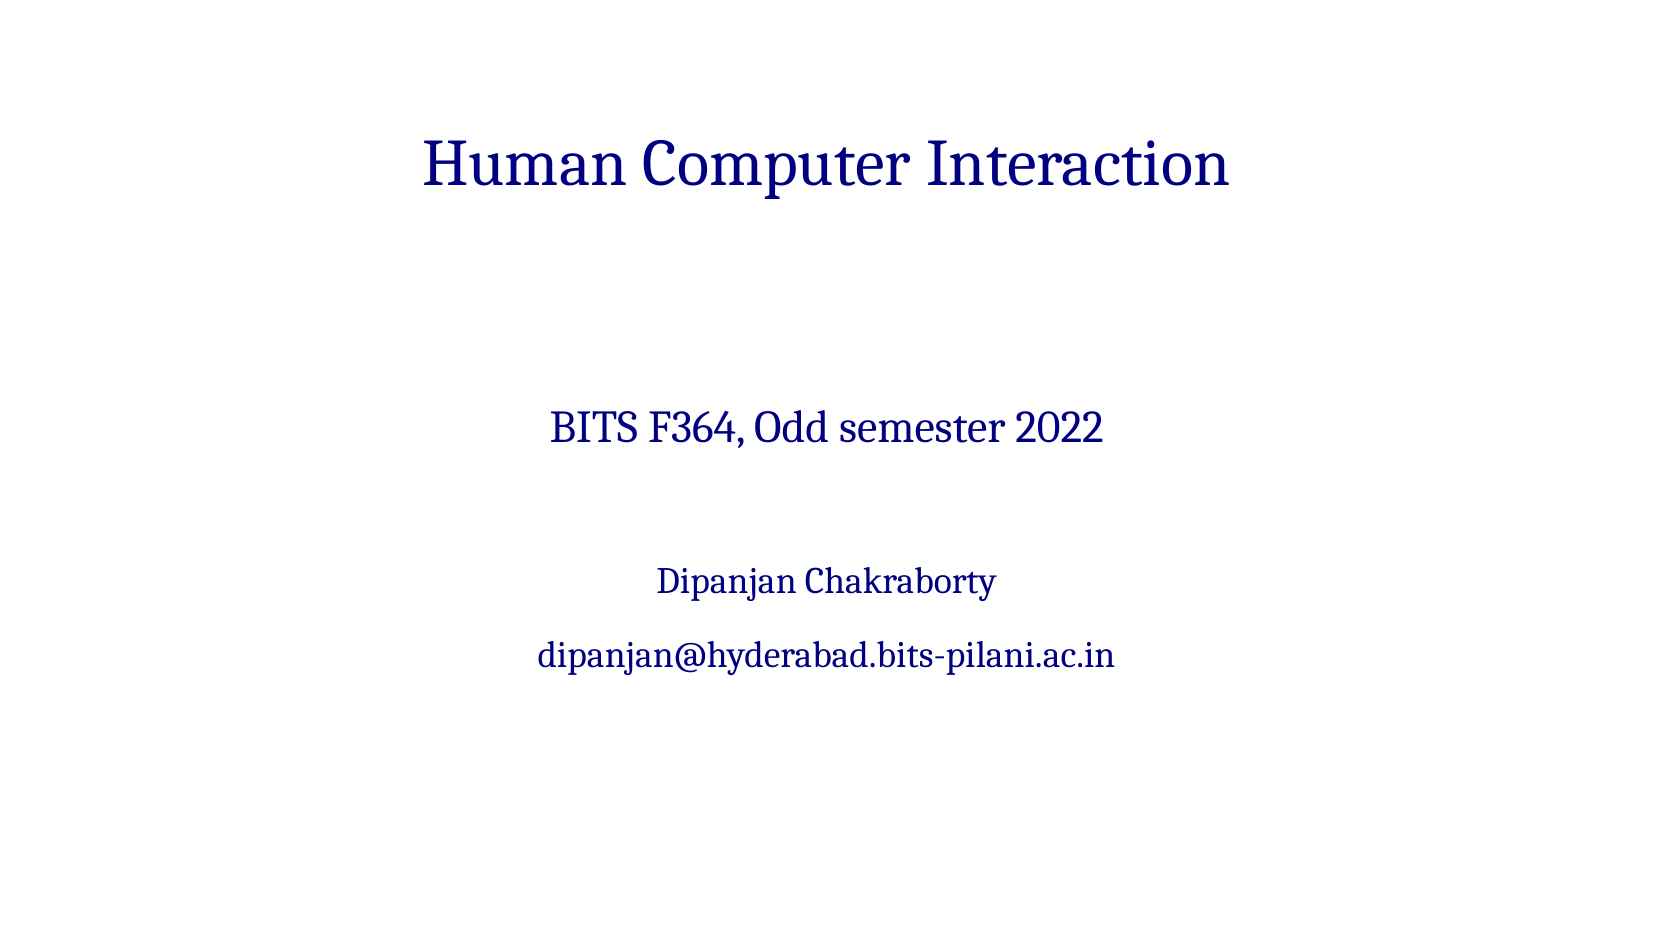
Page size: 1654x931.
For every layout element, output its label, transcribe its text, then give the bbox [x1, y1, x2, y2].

subtitle Human Computer Interaction BITS F364, Odd semester 2022 Dipanjan Chakraborty dipanjan@hyderabad.bits-pilani.ac.in [82, 37, 1571, 757]
